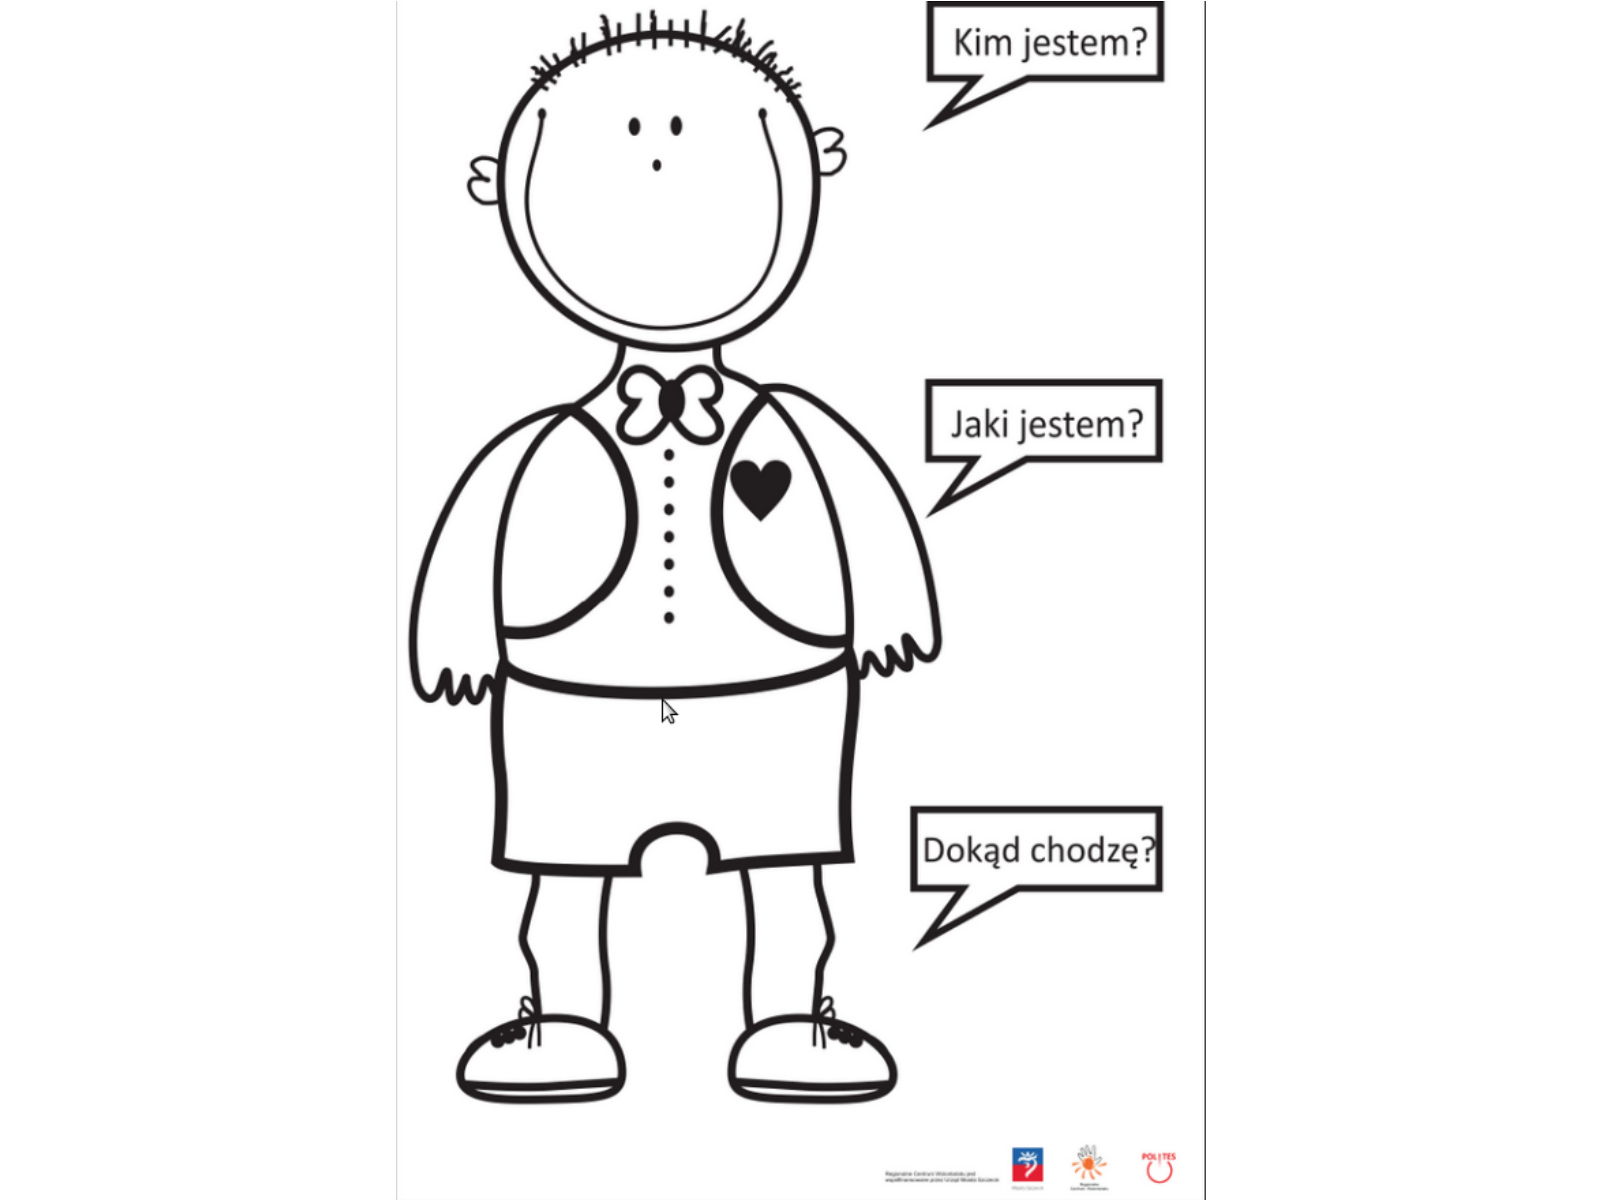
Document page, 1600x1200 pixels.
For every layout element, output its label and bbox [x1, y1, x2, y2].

picture [396, 1, 1206, 1200]
